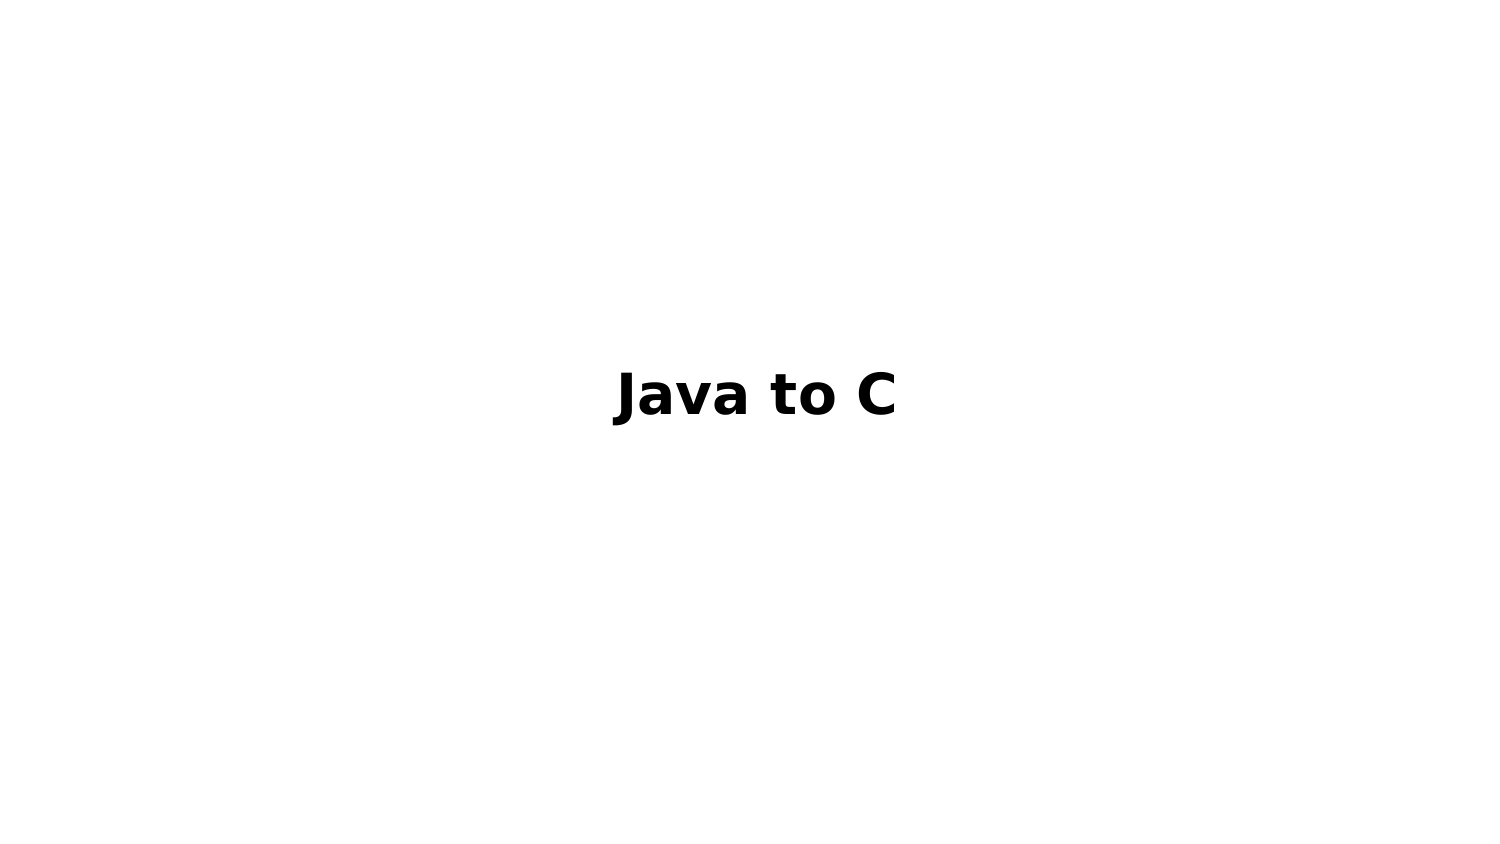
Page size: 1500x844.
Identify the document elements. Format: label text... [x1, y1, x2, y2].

title Java to C [82, 345, 1433, 445]
